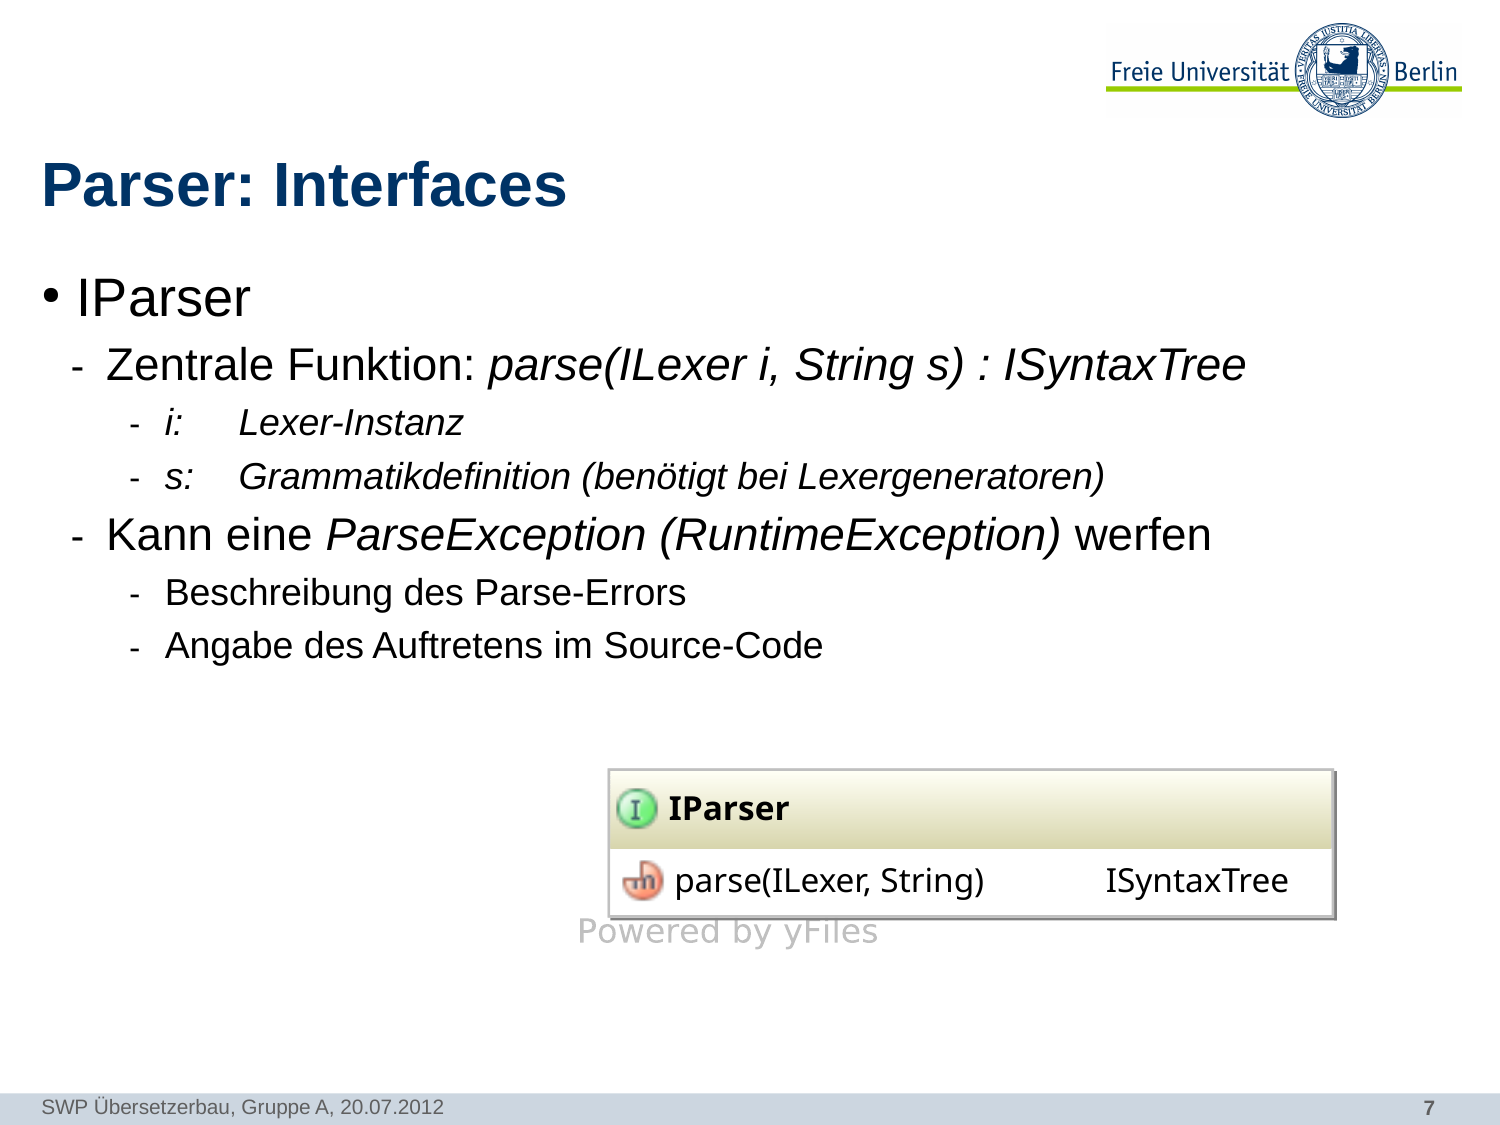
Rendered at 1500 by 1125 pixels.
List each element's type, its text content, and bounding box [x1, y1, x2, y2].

title Parser: Interfaces [41, 149, 1460, 221]
picture [1106, 23, 1462, 118]
picture [547, 709, 1394, 978]
list IParser Zentrale Funktion: parse(ILexer i, String s) : ISyntaxTree i: Lexer-Instanz s: Grammatikdefinition (benötigt bei Lexergeneratoren) Kann eine ParseException (RuntimeException) werfen Beschreibung des Parse-Errors Angabe des Auftretens im Source-Code [41, 265, 1460, 919]
